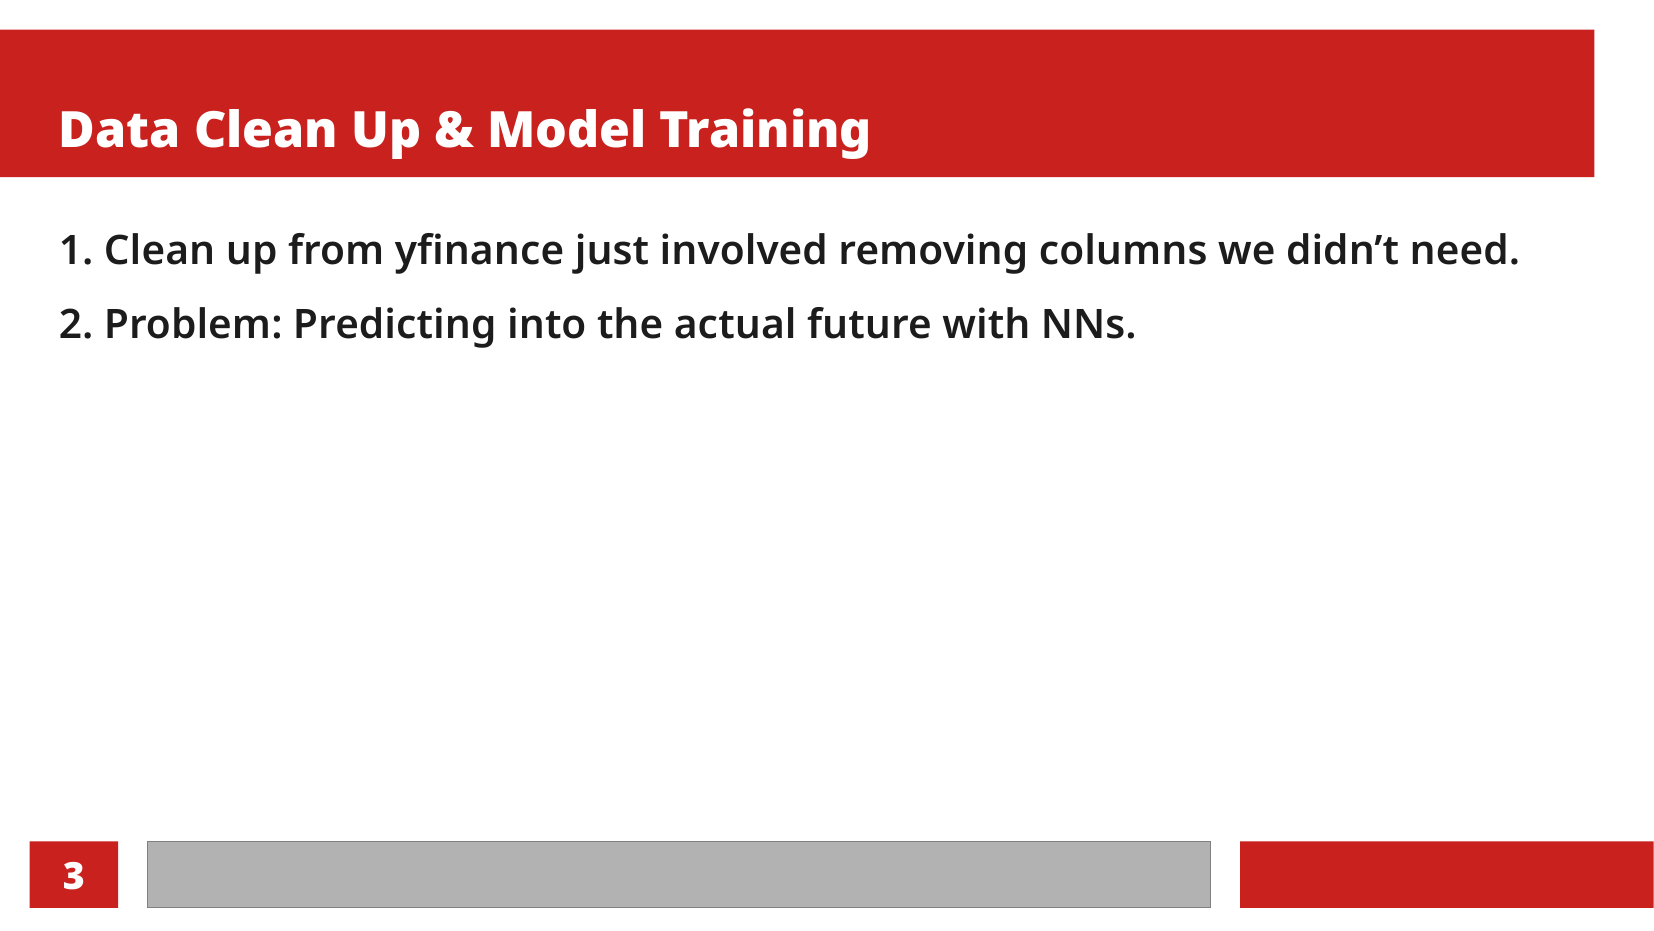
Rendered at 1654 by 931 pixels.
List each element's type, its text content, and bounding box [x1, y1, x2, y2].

title Data Clean Up & Model Training [59, 44, 1595, 163]
list 1. Clean up from yfinance just involved removing columns we didn’t need. 2. Problem: Predicting into the actual future with NNs. [59, 221, 1565, 798]
